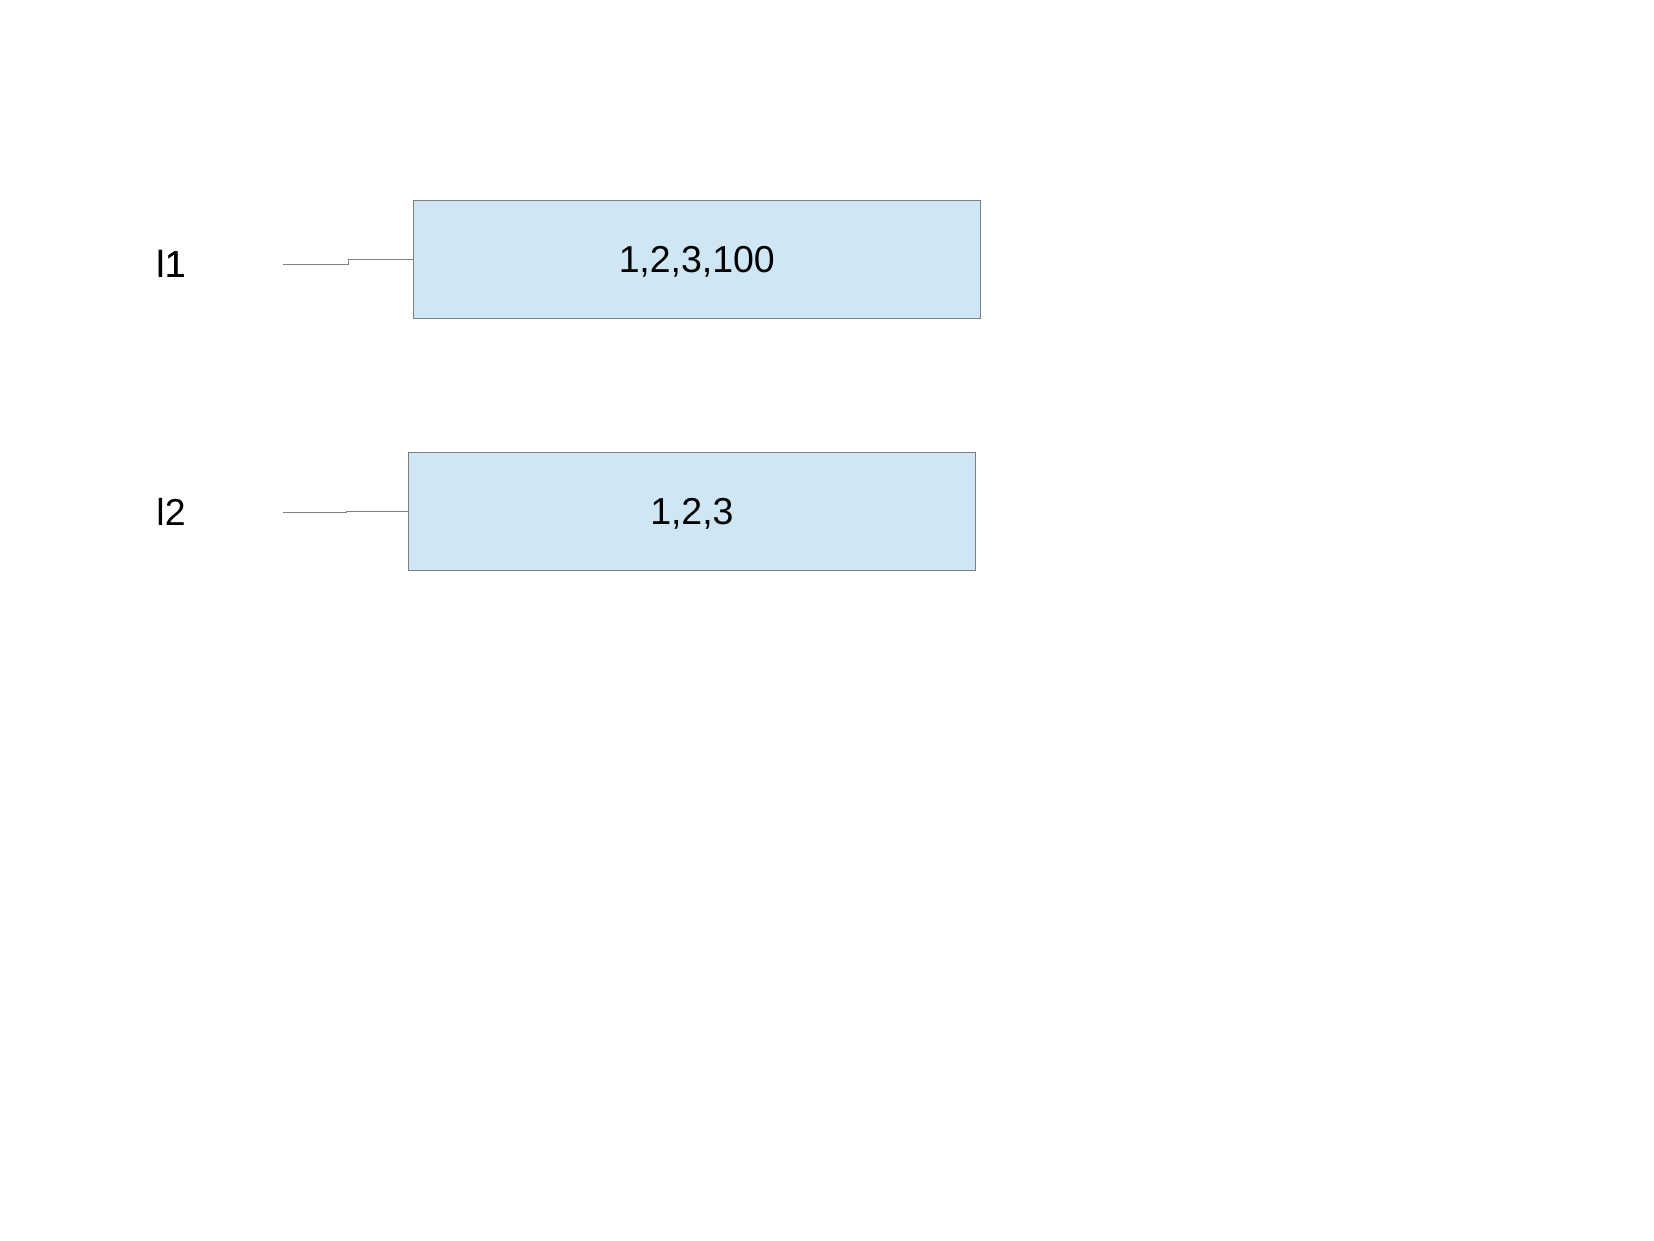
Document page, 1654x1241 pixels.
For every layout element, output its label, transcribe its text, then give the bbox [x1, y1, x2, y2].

text_box l1 [141, 236, 284, 294]
text_box l2 [141, 484, 284, 542]
text_box 1,2,3,100 [413, 200, 981, 319]
text_box 1,2,3 [408, 452, 976, 571]
